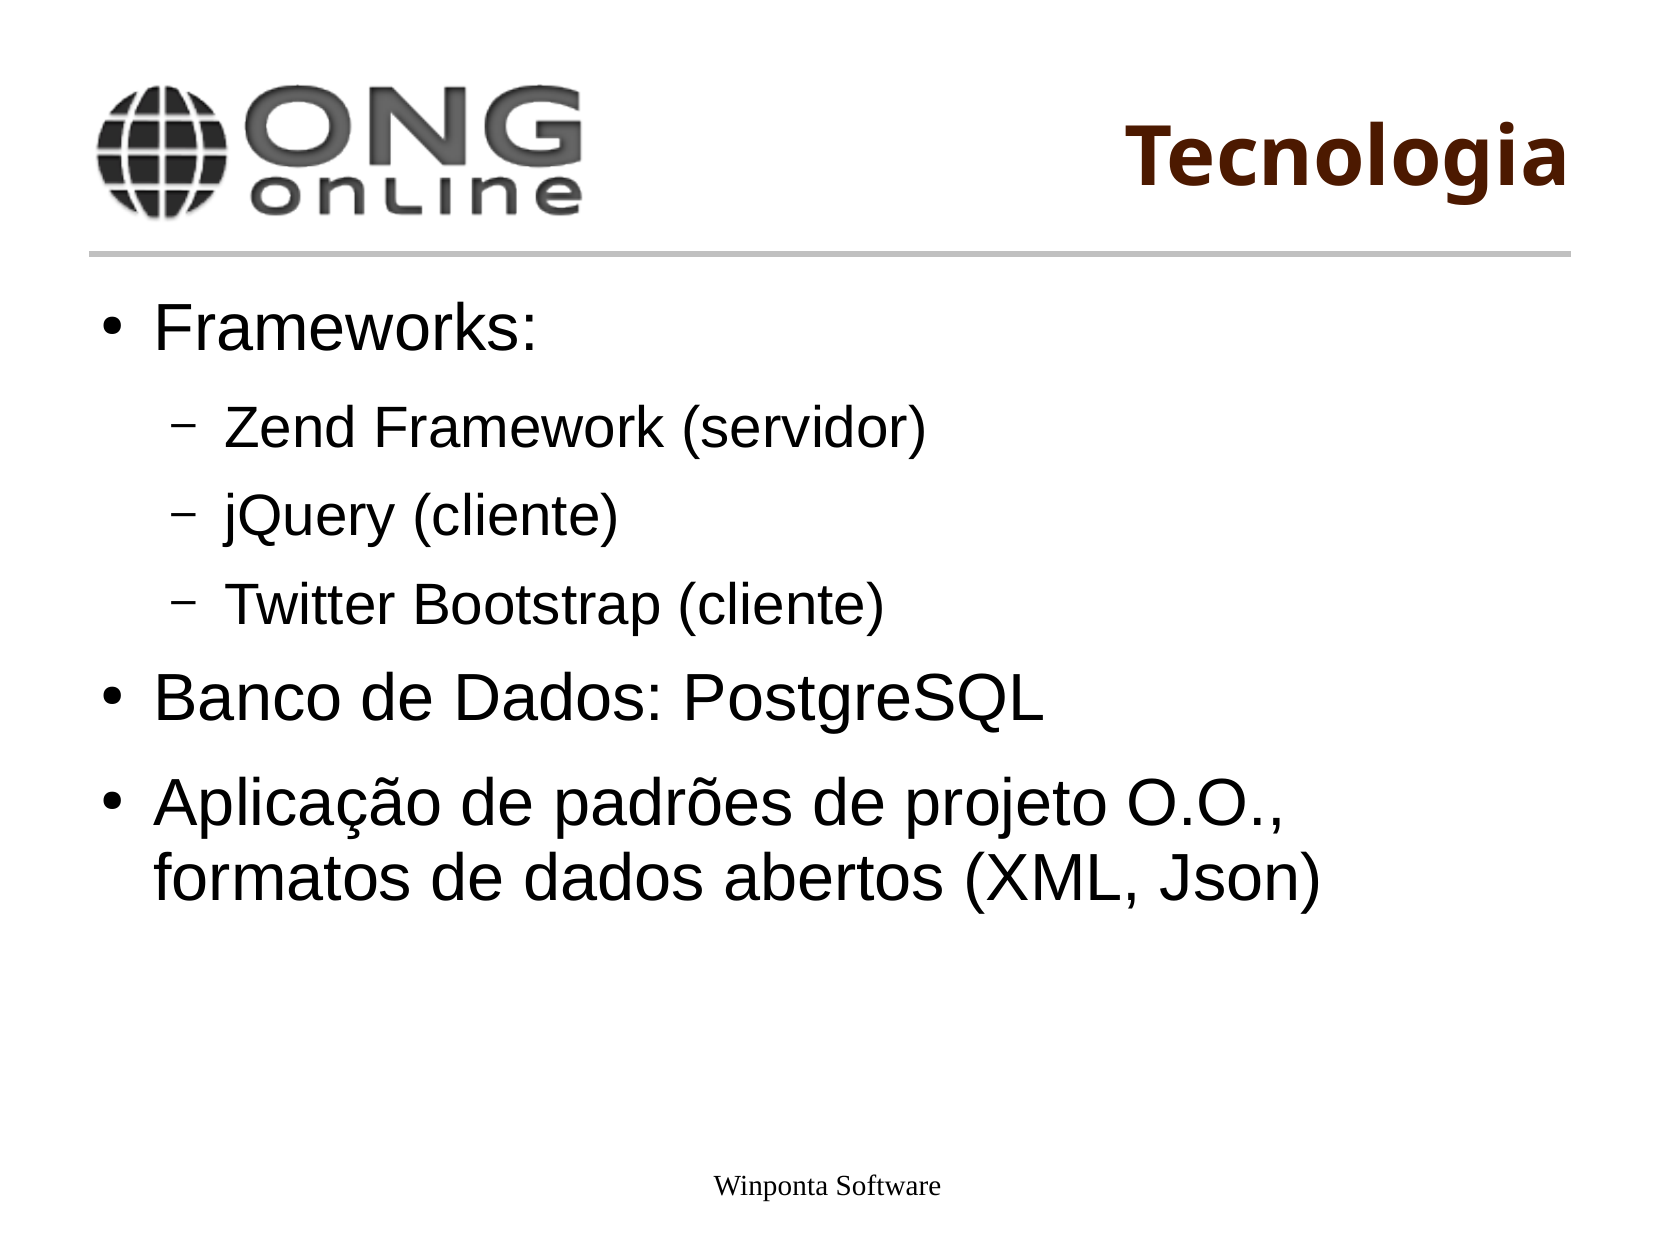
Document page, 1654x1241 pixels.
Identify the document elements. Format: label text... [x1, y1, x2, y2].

list Frameworks: Zend Framework (servidor) jQuery (cliente) Twitter Bootstrap (cliente) Banco de Dados: PostgreSQL Aplicação de padrões de projeto O.O., formatos de dados abertos (XML, Json) [82, 290, 1538, 1158]
title Tecnologia [82, 49, 1571, 257]
